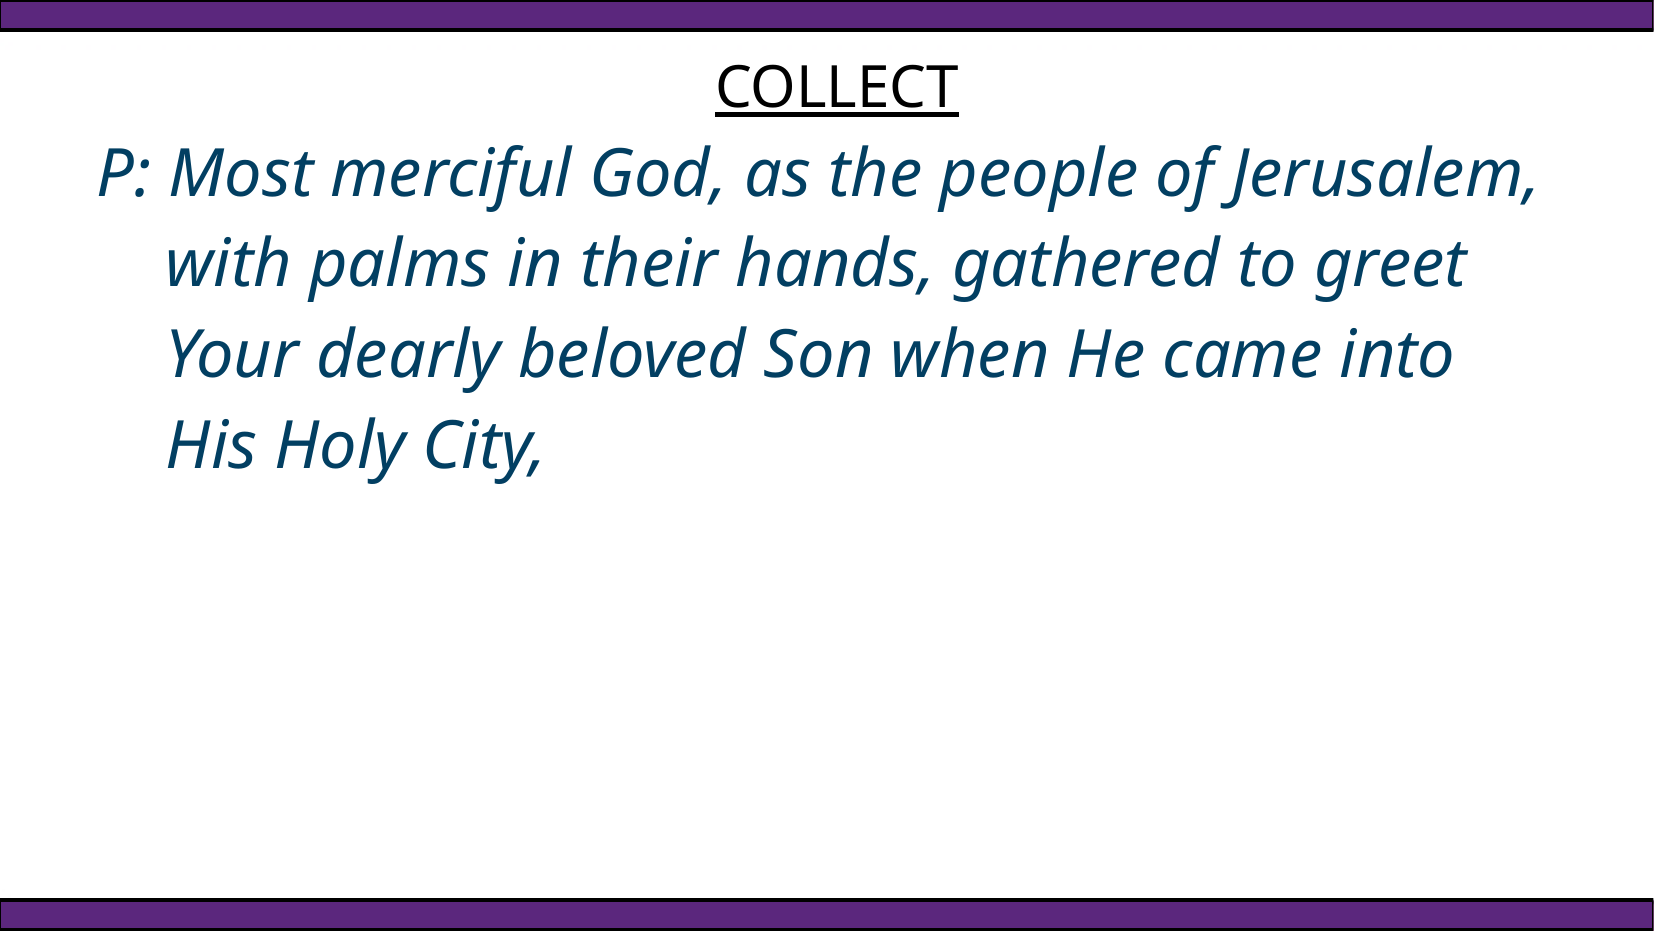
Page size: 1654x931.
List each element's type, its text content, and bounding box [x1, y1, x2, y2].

text_box COLLECT P: Most merciful God, as the people of Jerusalem, with palms in their hands, gathered to greet Your dearly beloved Son when He came into His Holy City, [82, 38, 1593, 486]
picture [0, 31, 1654, 900]
text_box [0, 900, 1654, 931]
text_box [0, 0, 1654, 31]
